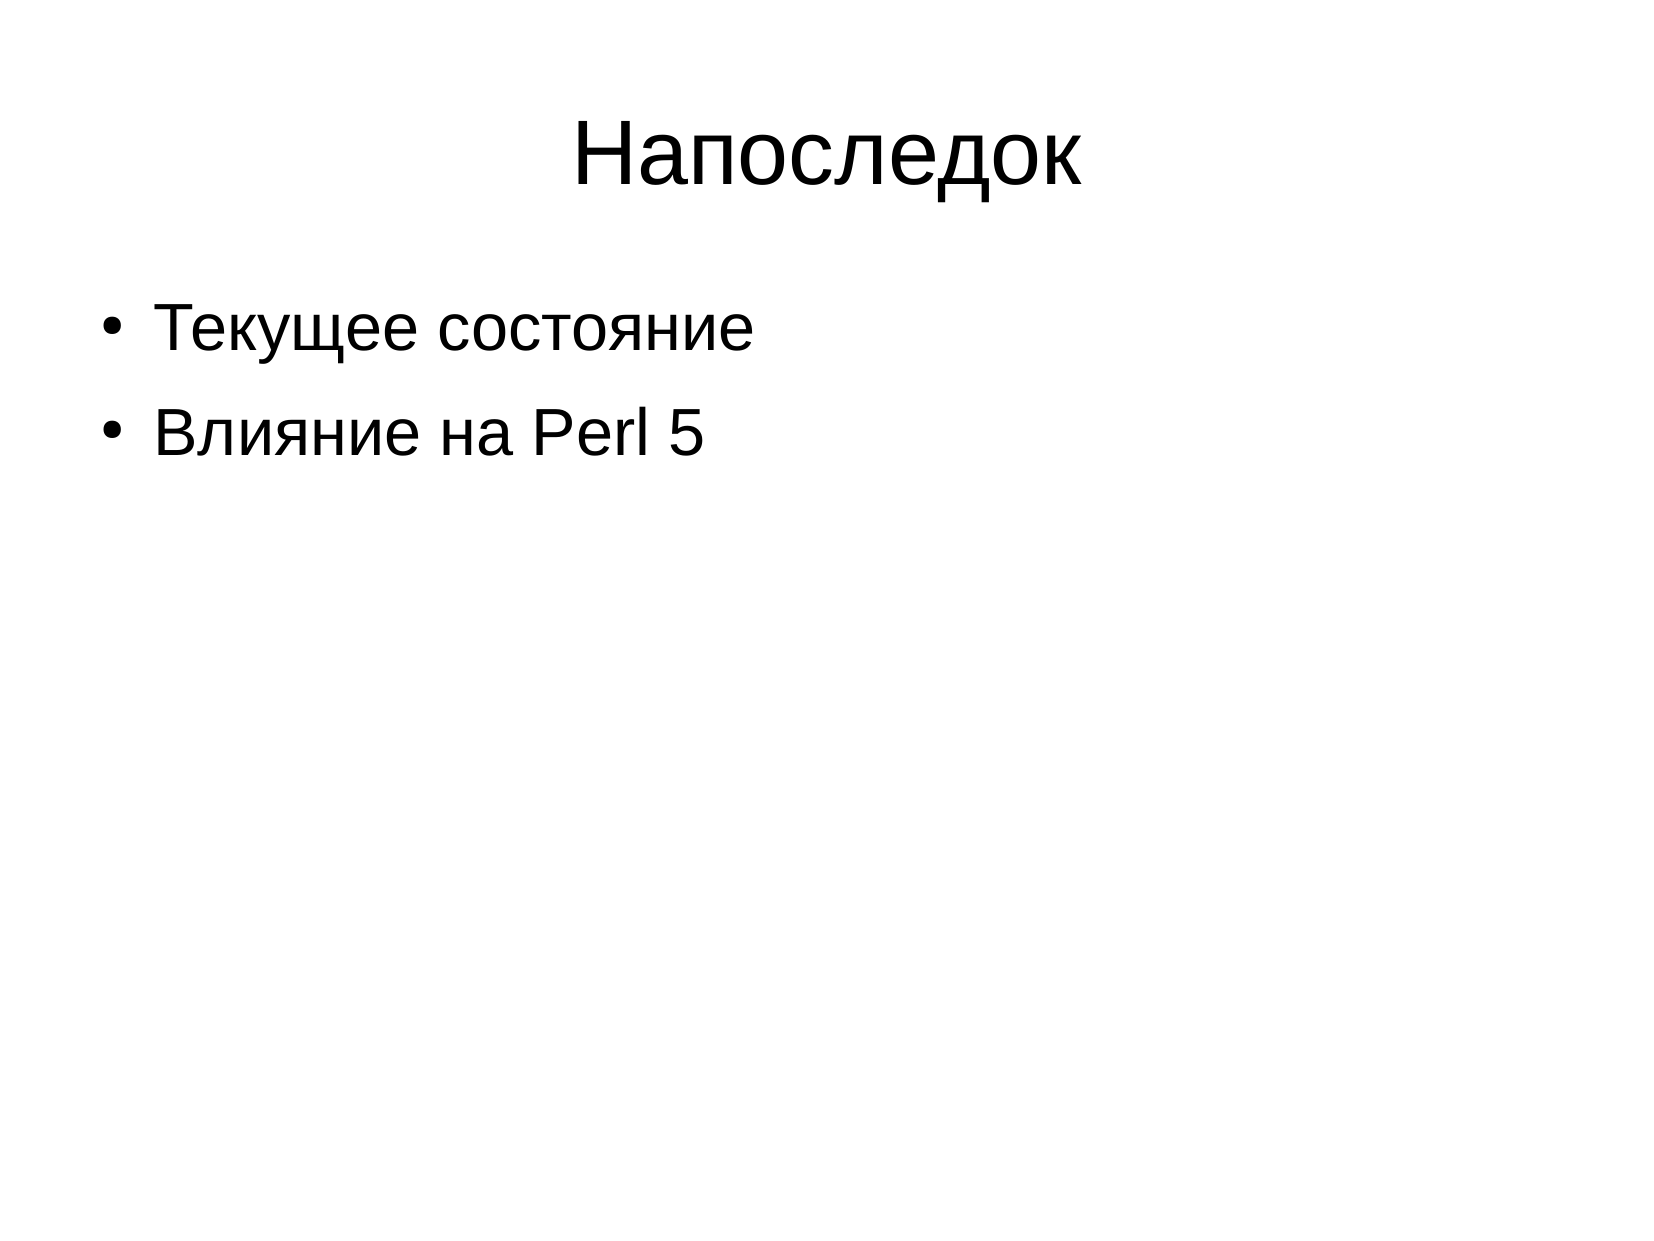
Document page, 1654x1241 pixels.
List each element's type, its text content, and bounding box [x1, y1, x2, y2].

title Напоследок [82, 49, 1571, 257]
list Текущее состояние Влияние на Perl 5 [82, 290, 1571, 1109]
